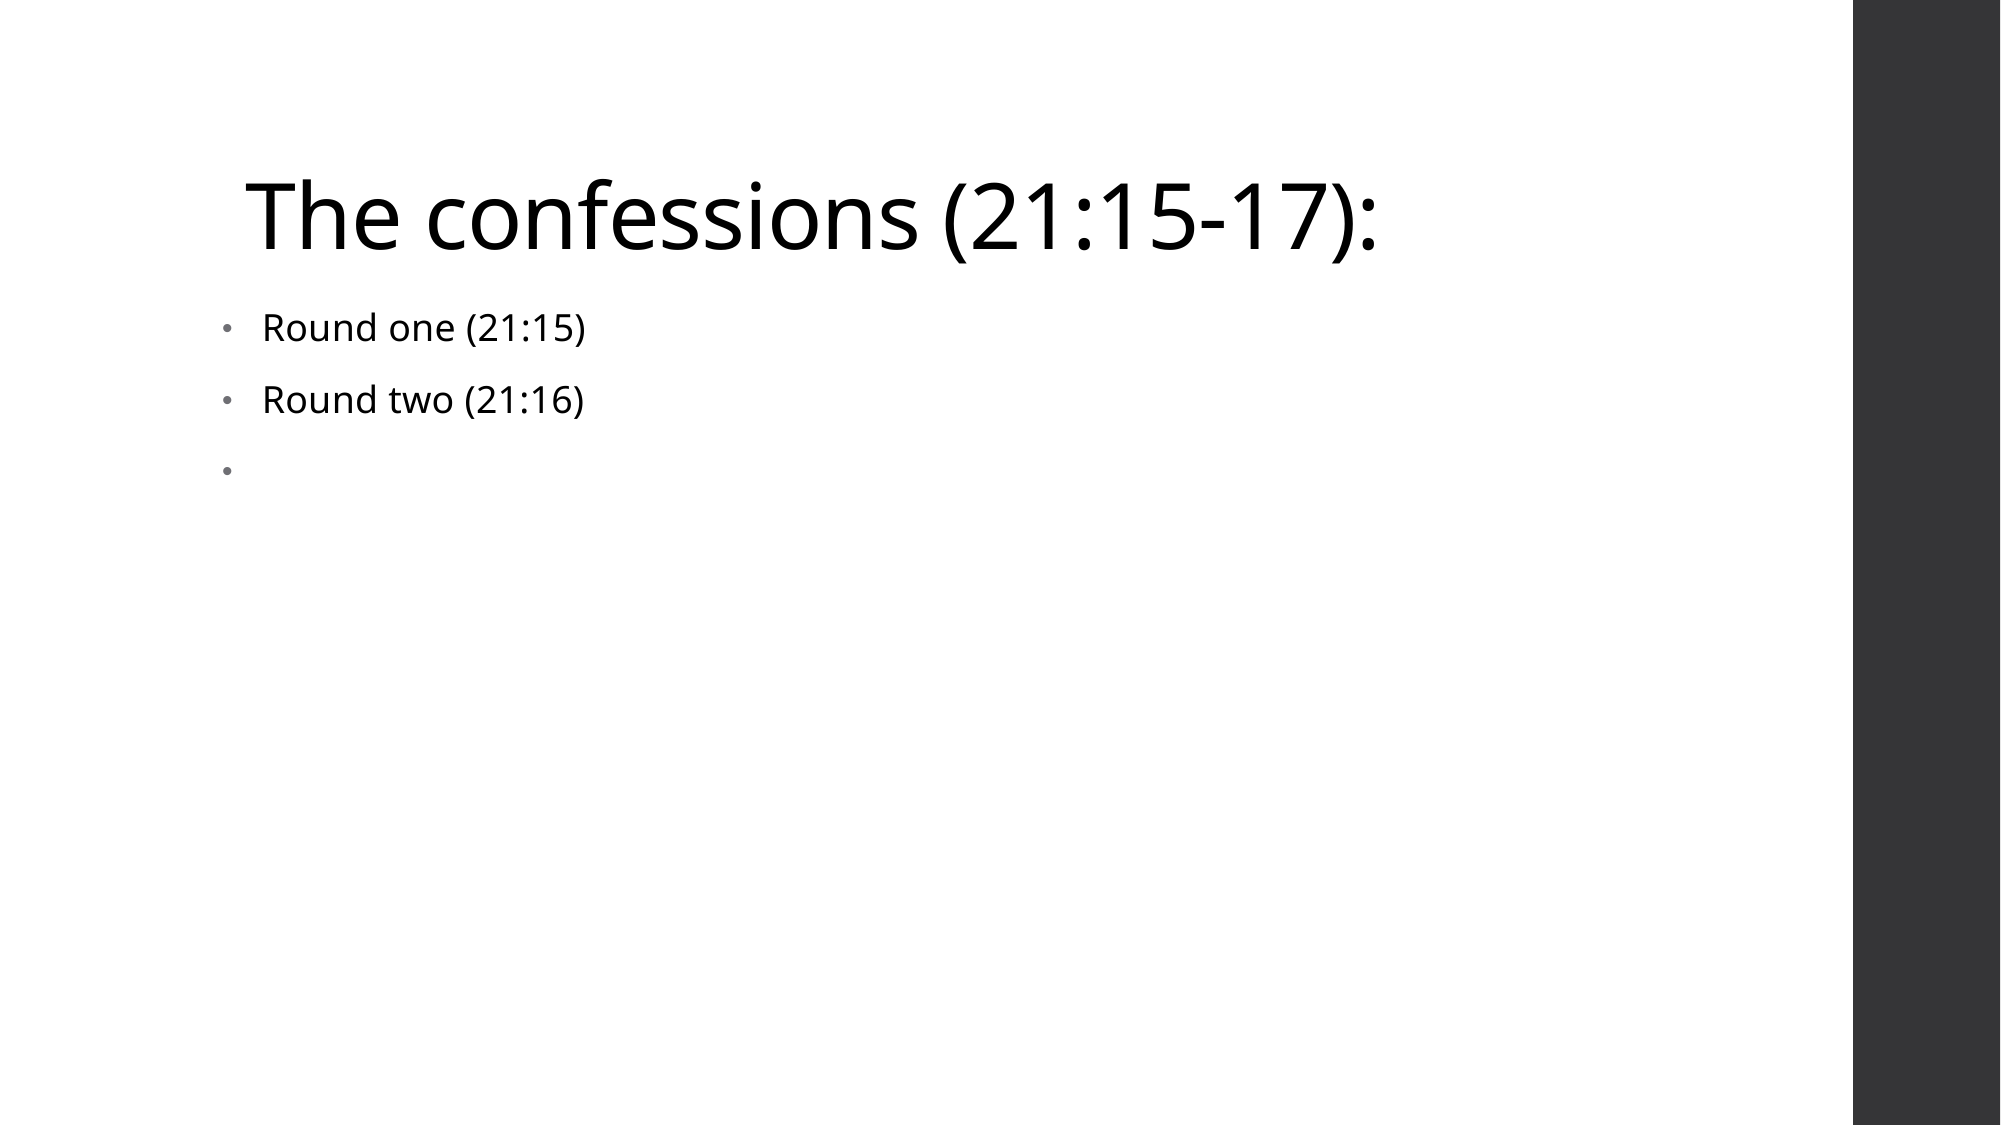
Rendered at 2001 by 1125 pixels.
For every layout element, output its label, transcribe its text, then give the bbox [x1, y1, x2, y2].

title The confessions (21:15-17): [206, 60, 1797, 278]
list Round one (21:15) Round two (21:16) [206, 299, 1617, 1014]
